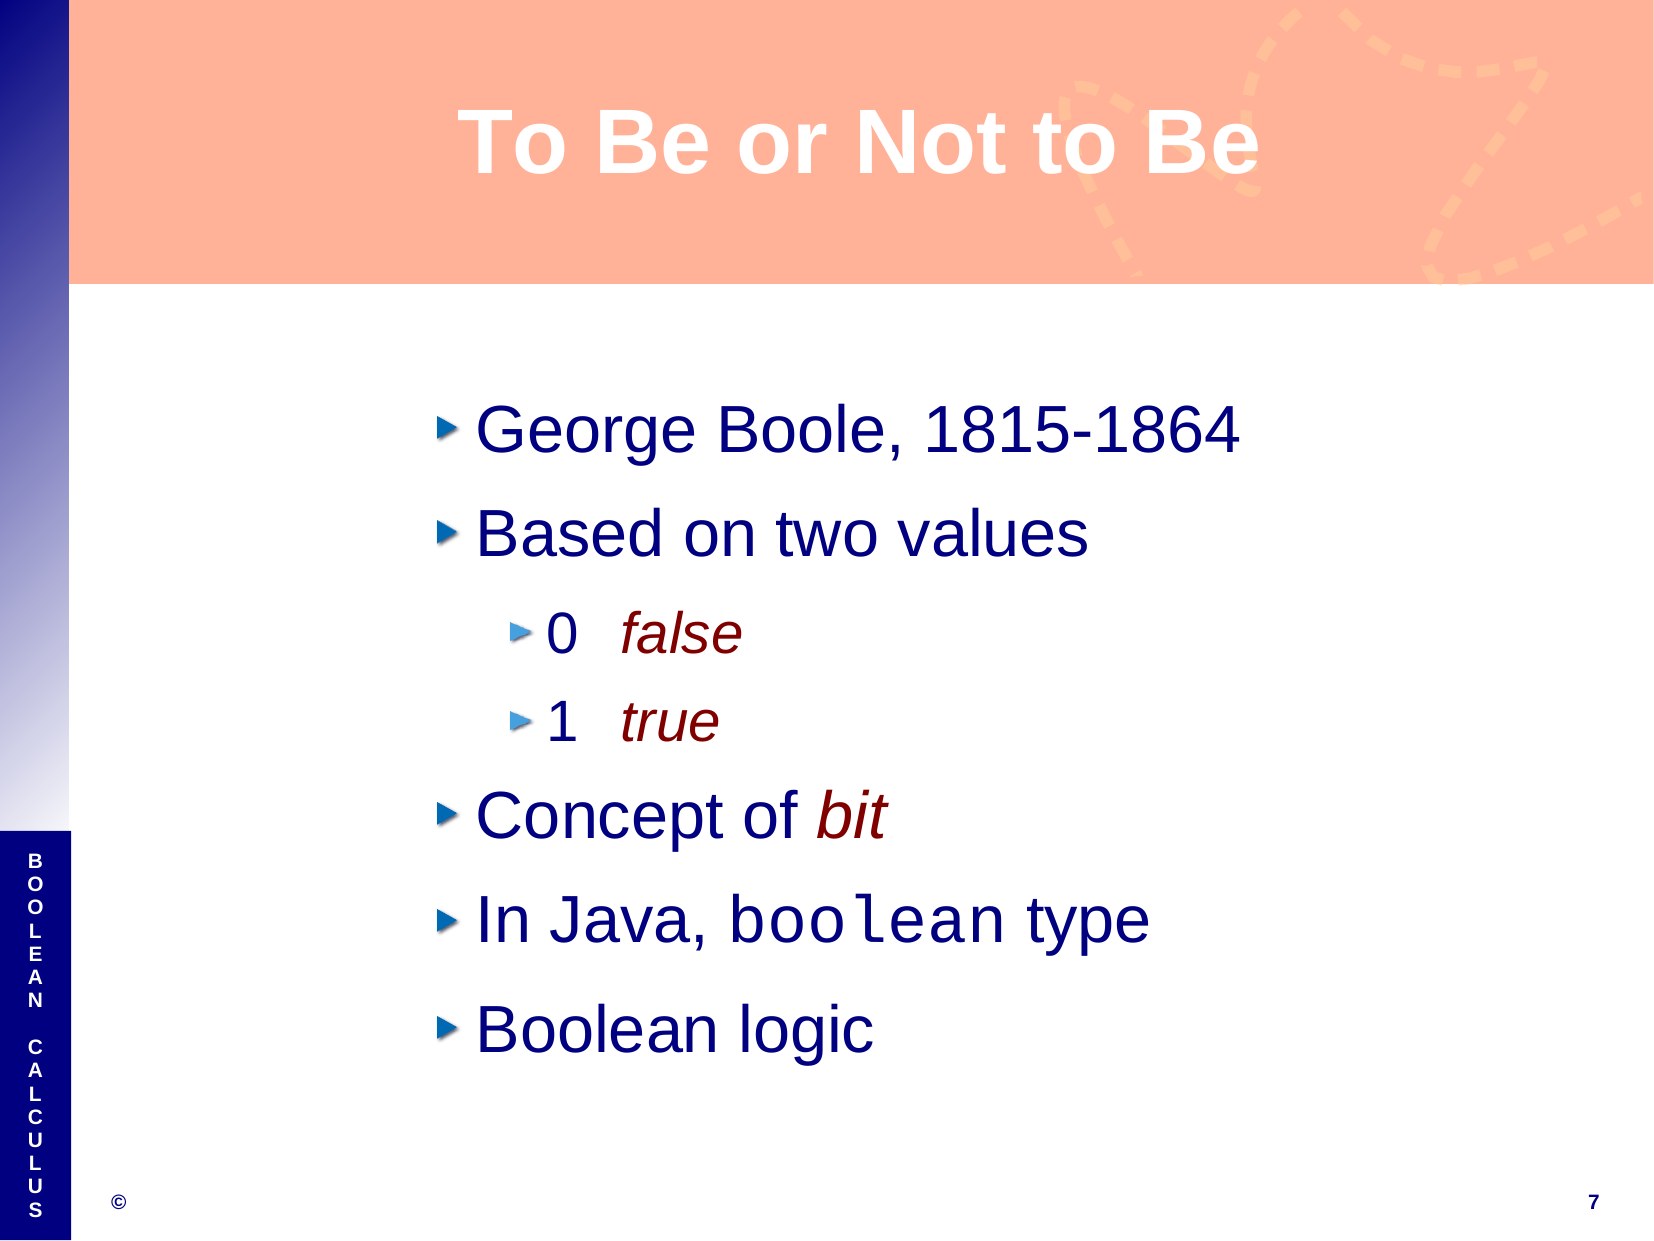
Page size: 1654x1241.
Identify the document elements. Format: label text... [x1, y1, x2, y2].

title To Be or Not to Be [103, 37, 1617, 246]
list George Boole, 1815-1864 Based on two values 0 false 1 true Concept of bit In Java, boolean type Boolean logic [404, 392, 1262, 1080]
text_box B O O L E A N C A L C U L U S [0, 830, 71, 1241]
